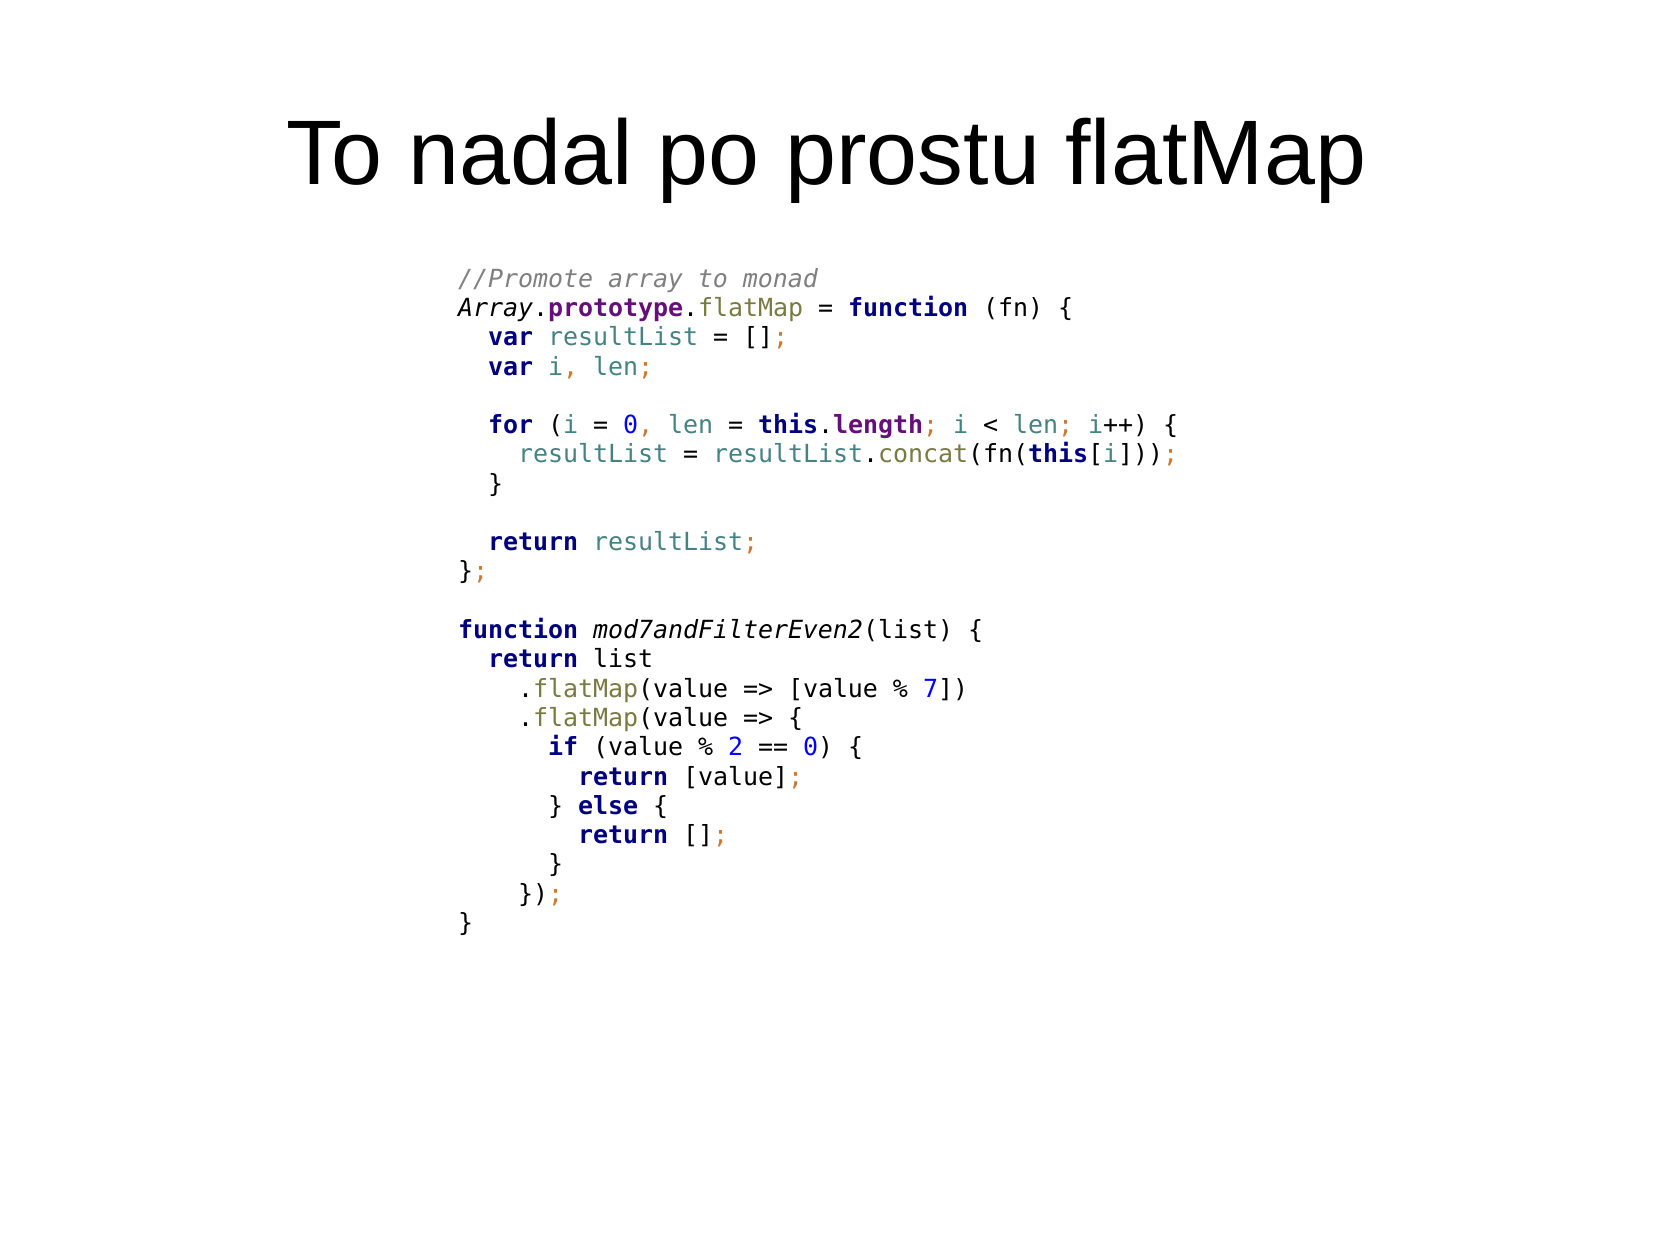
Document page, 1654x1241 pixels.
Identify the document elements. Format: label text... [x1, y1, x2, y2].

title To nadal po prostu flatMap [82, 49, 1571, 257]
text_box //Promote array to monad Array.prototype.flatMap = function (fn) { var resultList = []; var i, len; for (i = 0, len = this.length; i < len; i++) { resultList = resultList.concat(fn(this[i])); } return resultList; }; function mod7andFilterEven2(list) { return list .flatMap(value => [value % 7]) .flatMap(value => { if (value % 2 == 0) { return [value]; } else { return []; } }); } [443, 256, 1193, 945]
